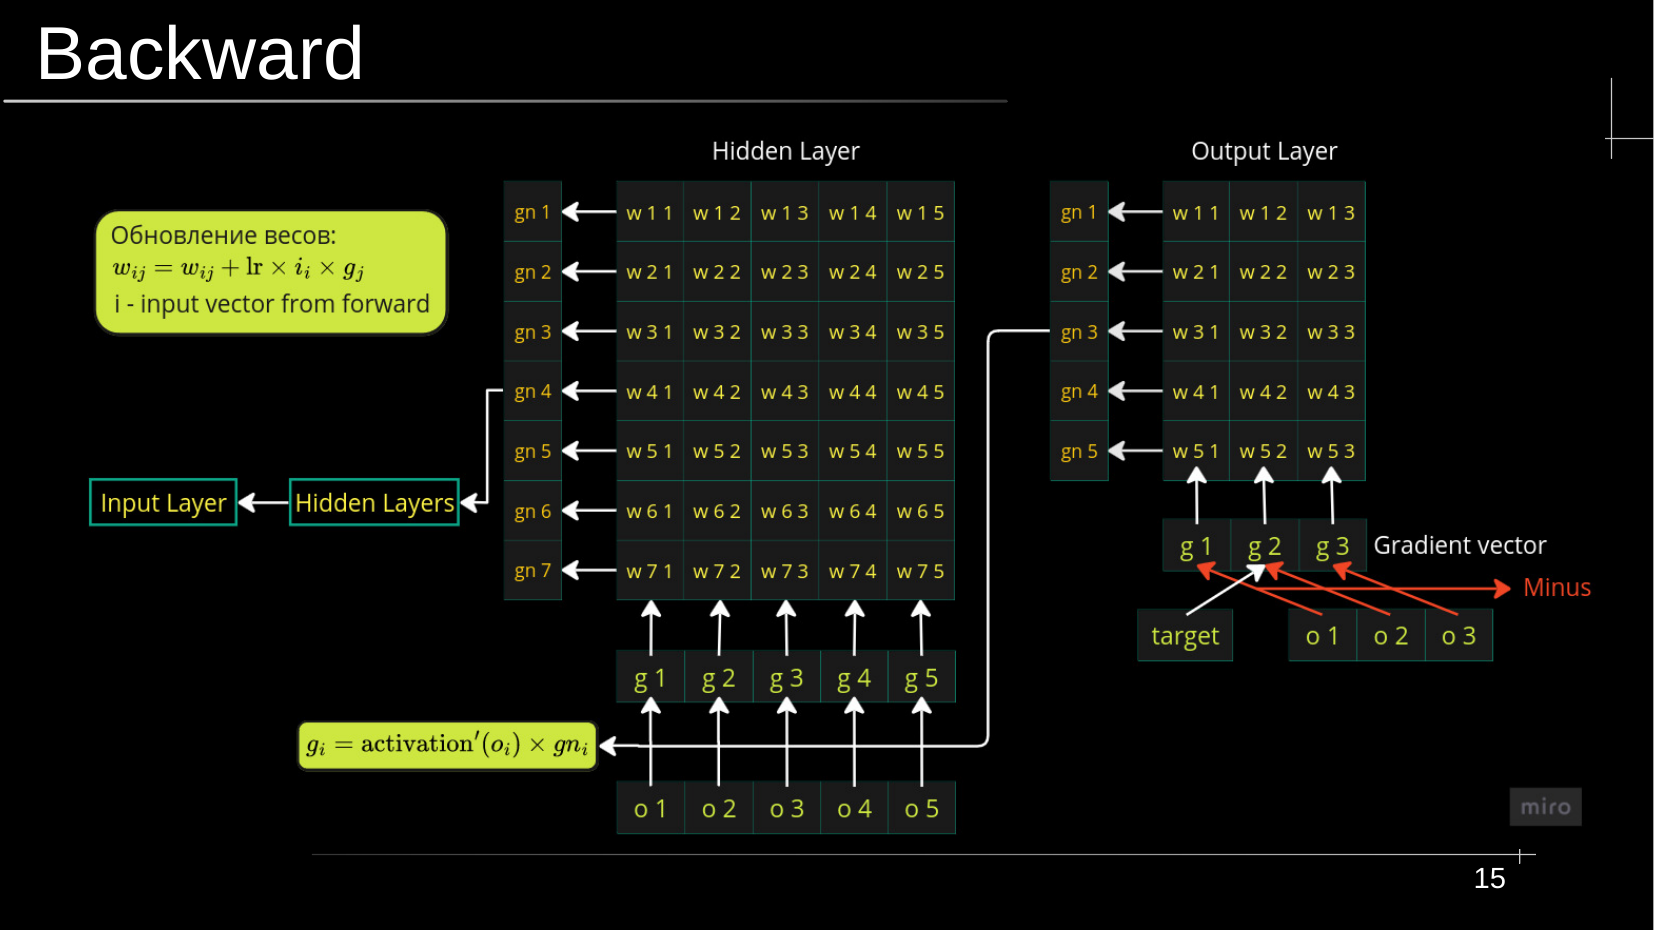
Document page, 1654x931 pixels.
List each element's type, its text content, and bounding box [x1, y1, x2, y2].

picture [70, 127, 1605, 849]
title Backward [35, 0, 1601, 107]
